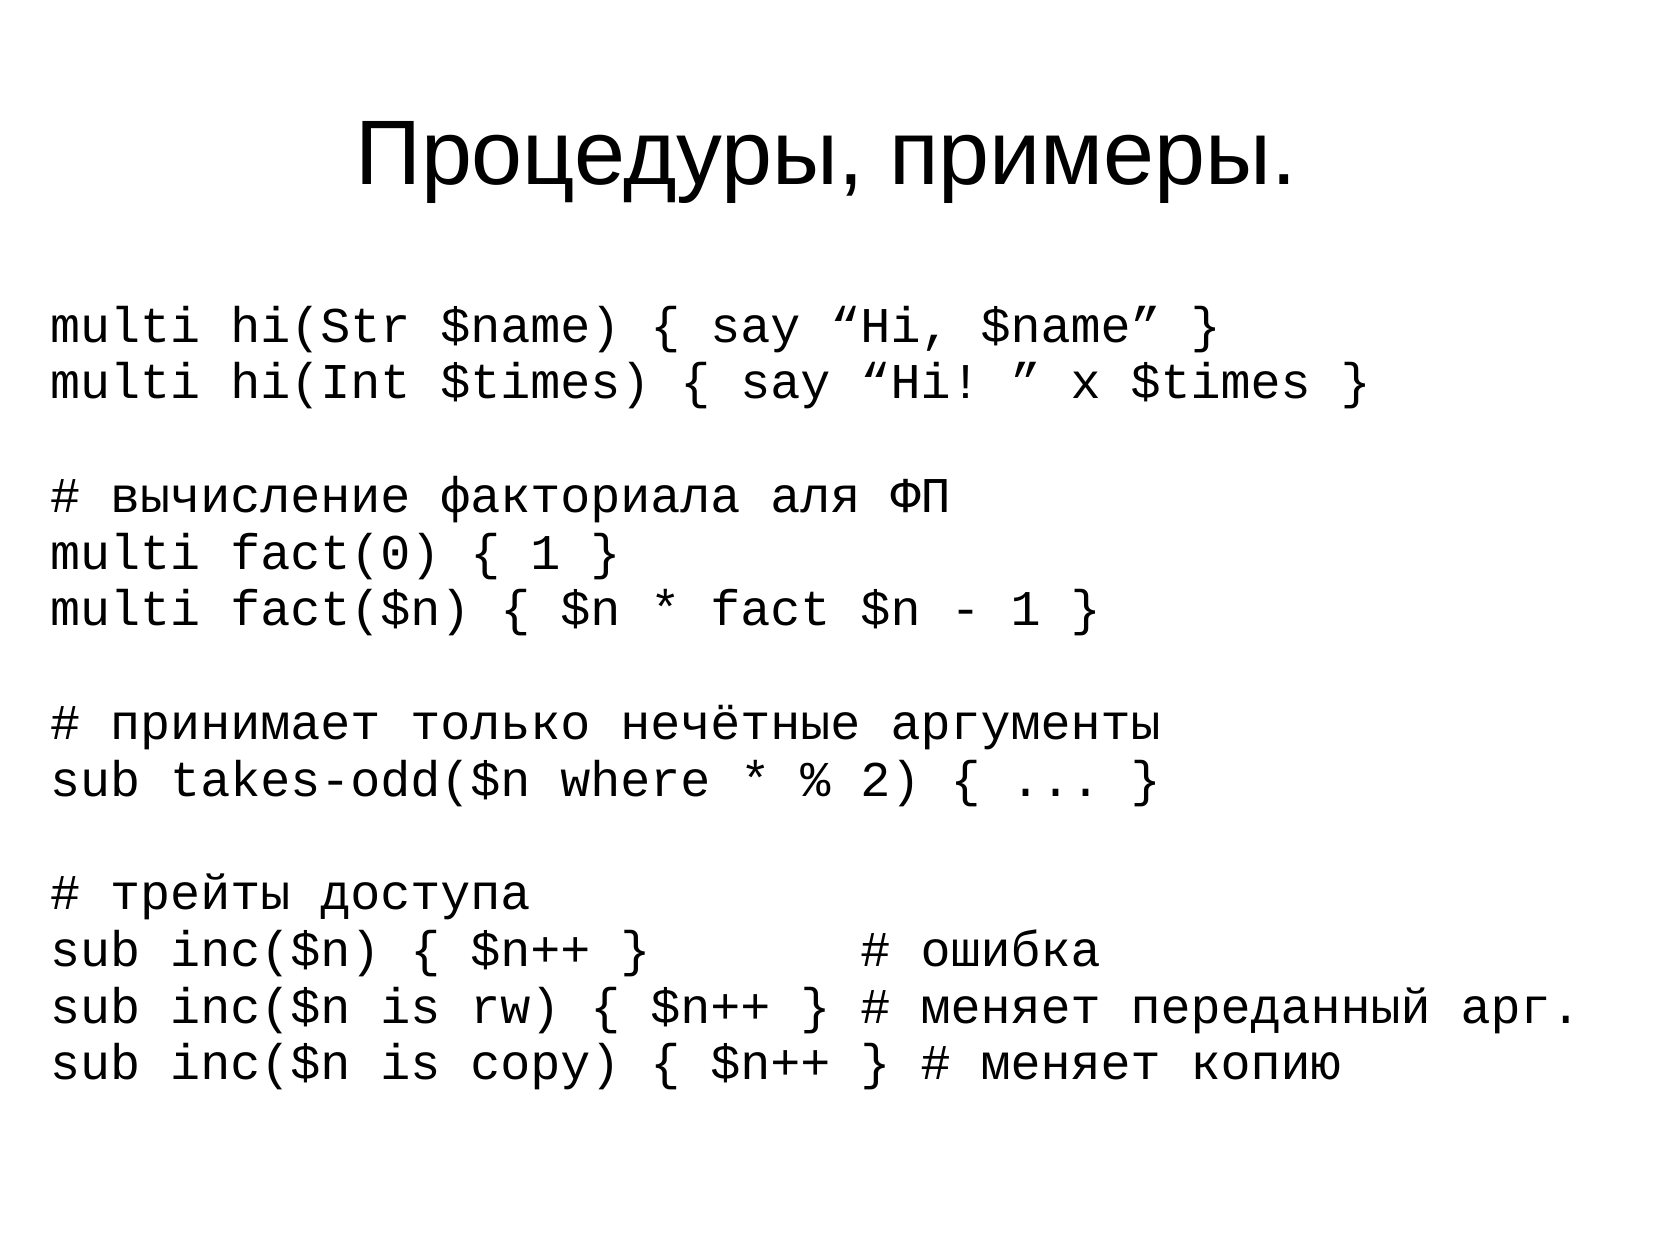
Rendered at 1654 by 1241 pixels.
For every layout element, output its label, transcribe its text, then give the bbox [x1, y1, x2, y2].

text_box multi hi(Str $name) { say “Hi, $name” } multi hi(Int $times) { say “Hi! ” x $times } # вычисление факториала аля ФП multi fact(0) { 1 } multi fact($n) { $n * fact $n - 1 } # принимает только нечётные аргументы sub takes-odd($n where * % 2) { ... } # трейты доступа sub inc($n) { $n++ } # ошибка sub inc($n is rw) { $n++ } # меняет переданный арг. sub inc($n is copy) { $n++ } # меняет копию [35, 236, 1630, 1217]
title Процедуры, примеры. [82, 49, 1571, 236]
